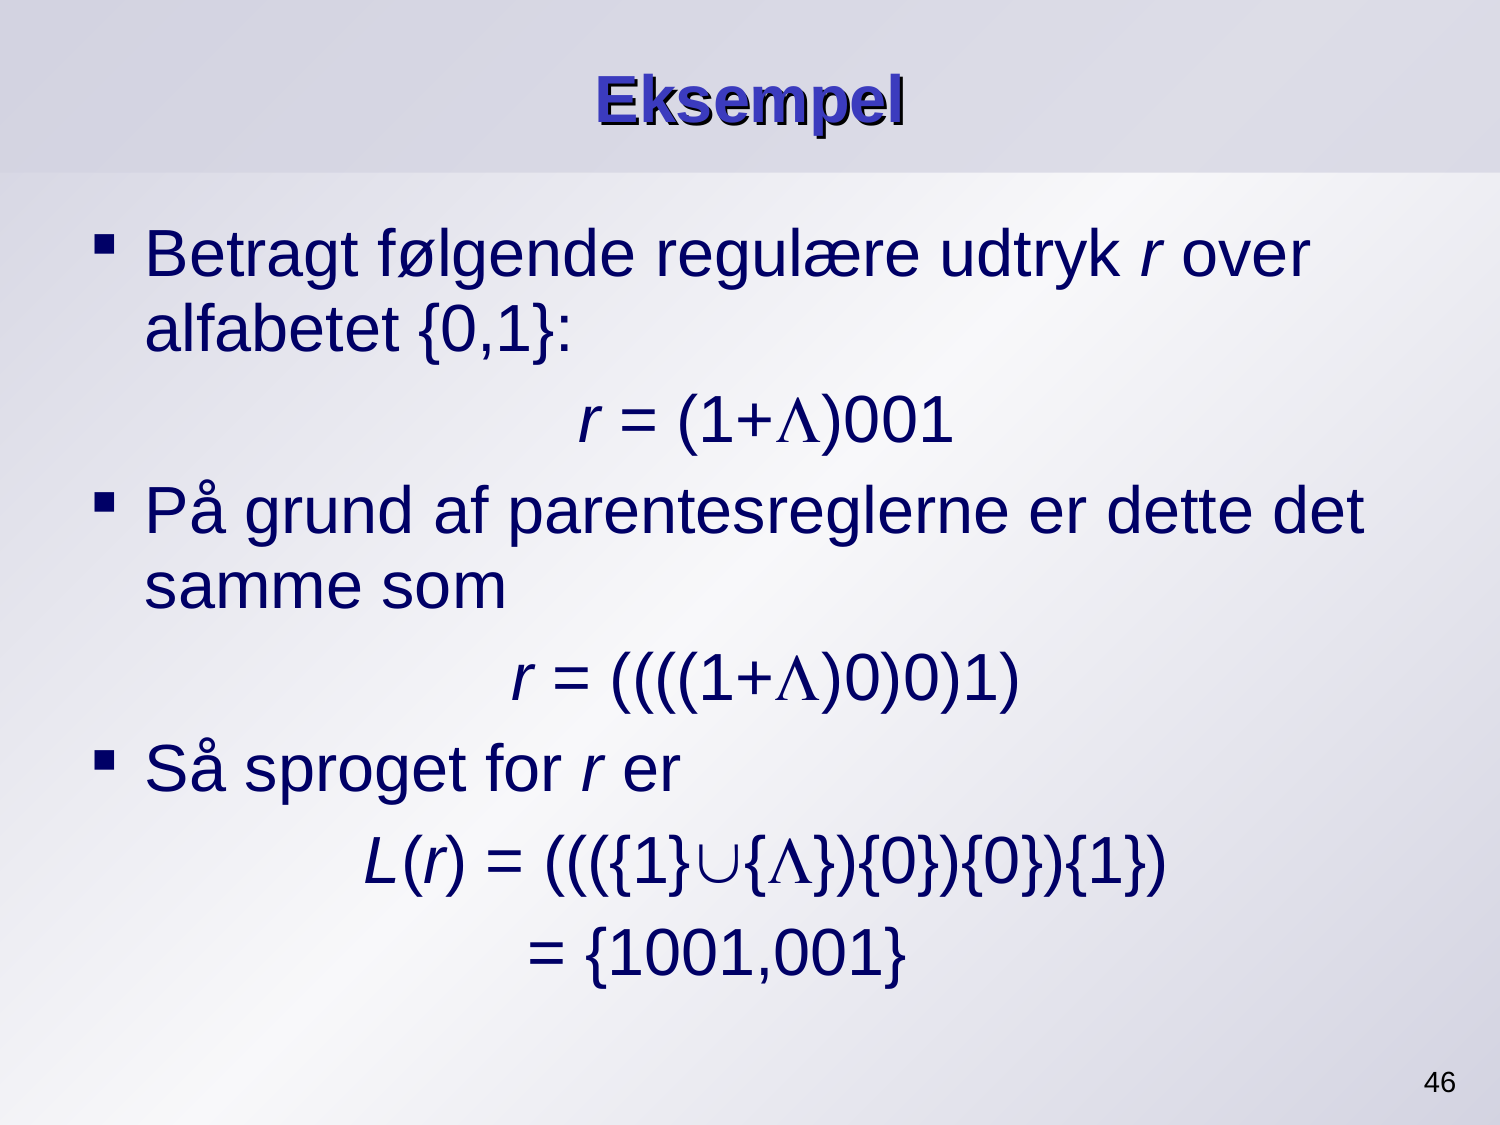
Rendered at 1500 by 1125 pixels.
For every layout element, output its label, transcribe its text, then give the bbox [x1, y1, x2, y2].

title Eksempel [75, 24, 1426, 174]
list Betragt følgende regulære udtryk r over alfabetet {0,1}: r = (1+Λ)001 På grund af parentesreglerne er dette det samme som r = ((((1+Λ)0)0)1) Så sproget for r er L(r) = ((({1}∪{Λ}){0}){0}){1}) = {1001,001} [74, 208, 1459, 1048]
